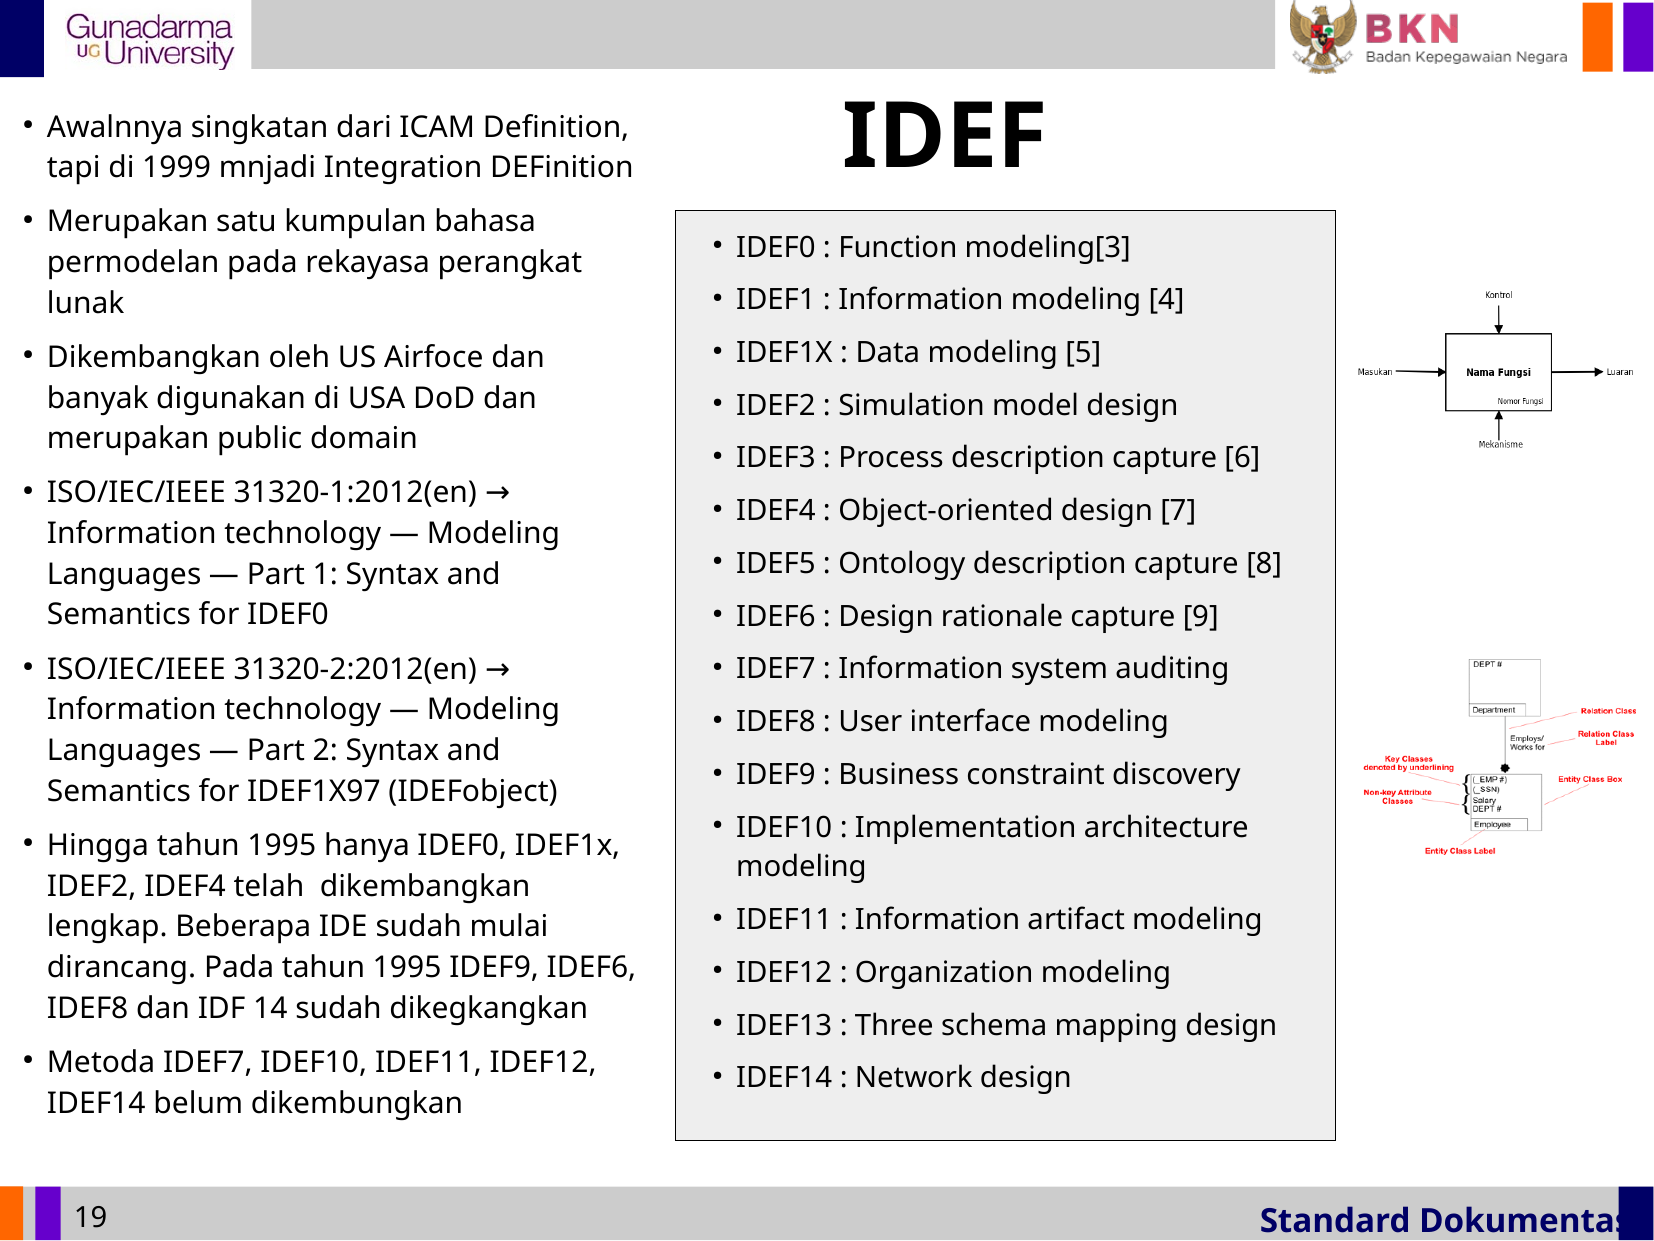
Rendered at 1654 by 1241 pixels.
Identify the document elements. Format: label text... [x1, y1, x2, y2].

picture [65, 0, 235, 70]
list Awalnnya singkatan dari ICAM Definition, tapi di 1999 mnjadi Integration DEFinition Merupakan satu kumpulan bahasa permodelan pada rekayasa perangkat lunak Dikembangkan oleh US Airfoce dan banyak digunakan di USA DoD dan merupakan public domain ISO/IEC/IEEE 31320-1:2012(en) → Information technology — Modeling Languages — Part 1: Syntax and Semantics for IDEF0 ISO/IEC/IEEE 31320-2:2012(en) → Information technology — Modeling Languages — Part 2: Syntax and Semantics for IDEF1X97 (IDEFobject) Hingga tahun 1995 hanya IDEF0, IDEF1x, IDEF2, IDEF4 telah dikembangkan lengkap. Beberapa IDE sudah mulai dirancang. Pada tahun 1995 IDEF9, IDEF6, IDEF8 dan IDF 14 sudah dikegkangkan Metoda IDEF7, IDEF10, IDEF11, IDEF12, IDEF14 belum dikembungkan [14, 105, 646, 1201]
picture [1353, 284, 1634, 451]
text_box [675, 210, 1336, 1141]
title IDEF [825, 68, 1067, 196]
picture [1290, 0, 1567, 74]
list IDEF0 : Function modeling[3] IDEF1 : Information modeling [4] IDEF1X : Data modeling [5] IDEF2 : Simulation model design IDEF3 : Process description capture [6] IDEF4 : Object-oriented design [7] IDEF5 : Ontology description capture [8] IDEF6 : Design rationale capture [9] IDEF7 : Information system auditing IDEF8 : User interface modeling IDEF9 : Business constraint discovery IDEF10 : Implementation architecture modeling IDEF11 : Information artifact modeling IDEF12 : Organization modeling IDEF13 : Three schema mapping design IDEF14 : Network design [705, 225, 1291, 1156]
picture [1363, 659, 1636, 856]
